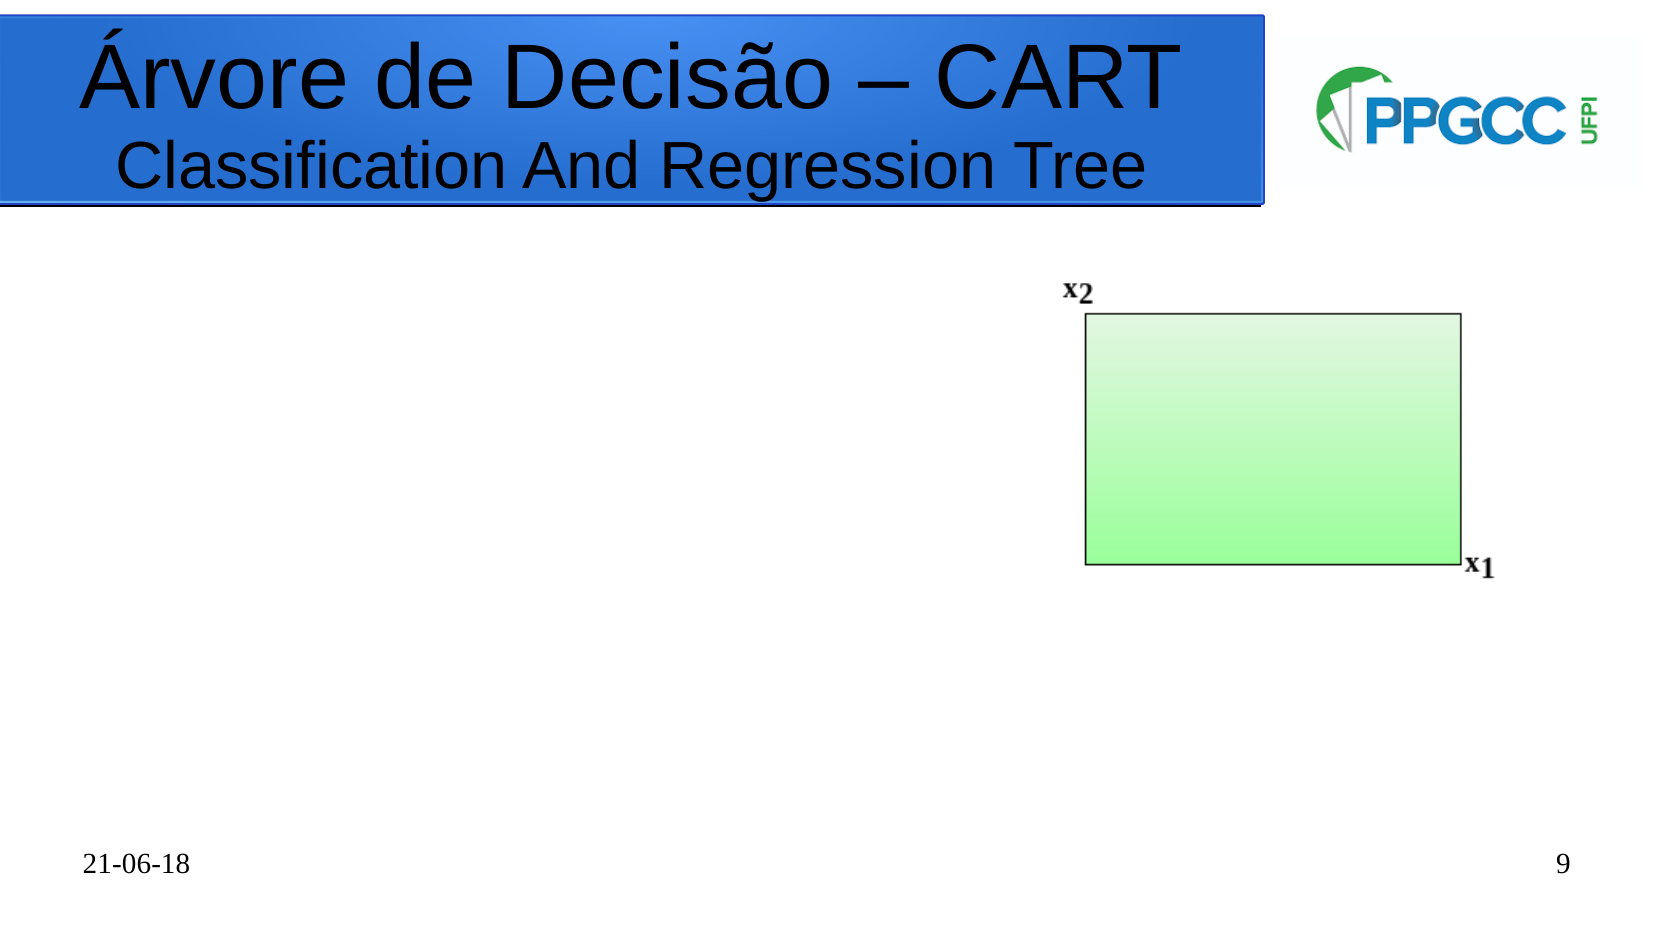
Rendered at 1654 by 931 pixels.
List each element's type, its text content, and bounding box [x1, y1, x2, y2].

title Árvore de Decisão – CART Classification And Regression Tree [11, 26, 1252, 203]
picture [1275, 36, 1643, 190]
picture [1046, 271, 1512, 583]
